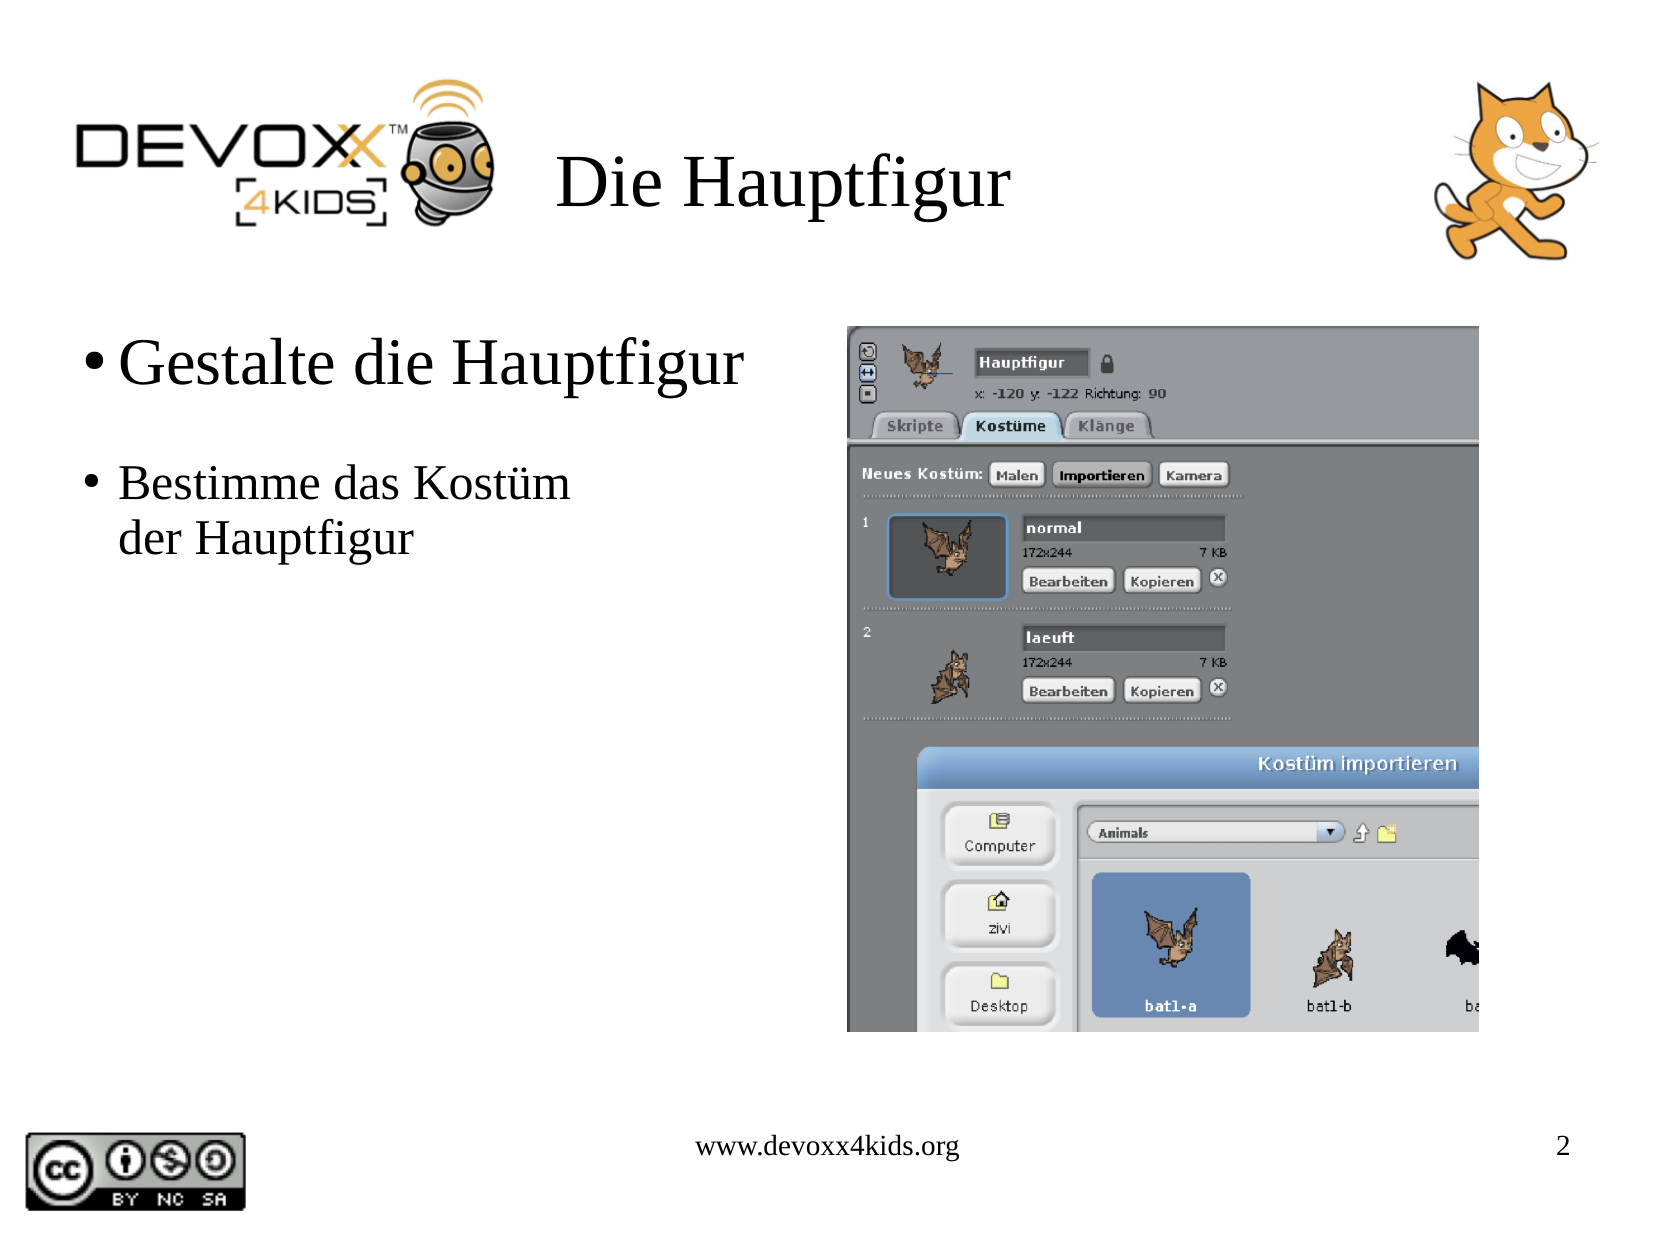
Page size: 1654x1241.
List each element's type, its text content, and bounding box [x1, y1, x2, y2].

subtitle Gestalte die Hauptfigur Bestimme das Kostüm der Hauptfigur [82, 290, 1571, 1109]
picture [35, 58, 511, 255]
picture [14, 1121, 249, 1212]
picture [838, 318, 1485, 1039]
title Die Hauptfigur [555, 78, 1347, 284]
picture [1431, 54, 1607, 272]
